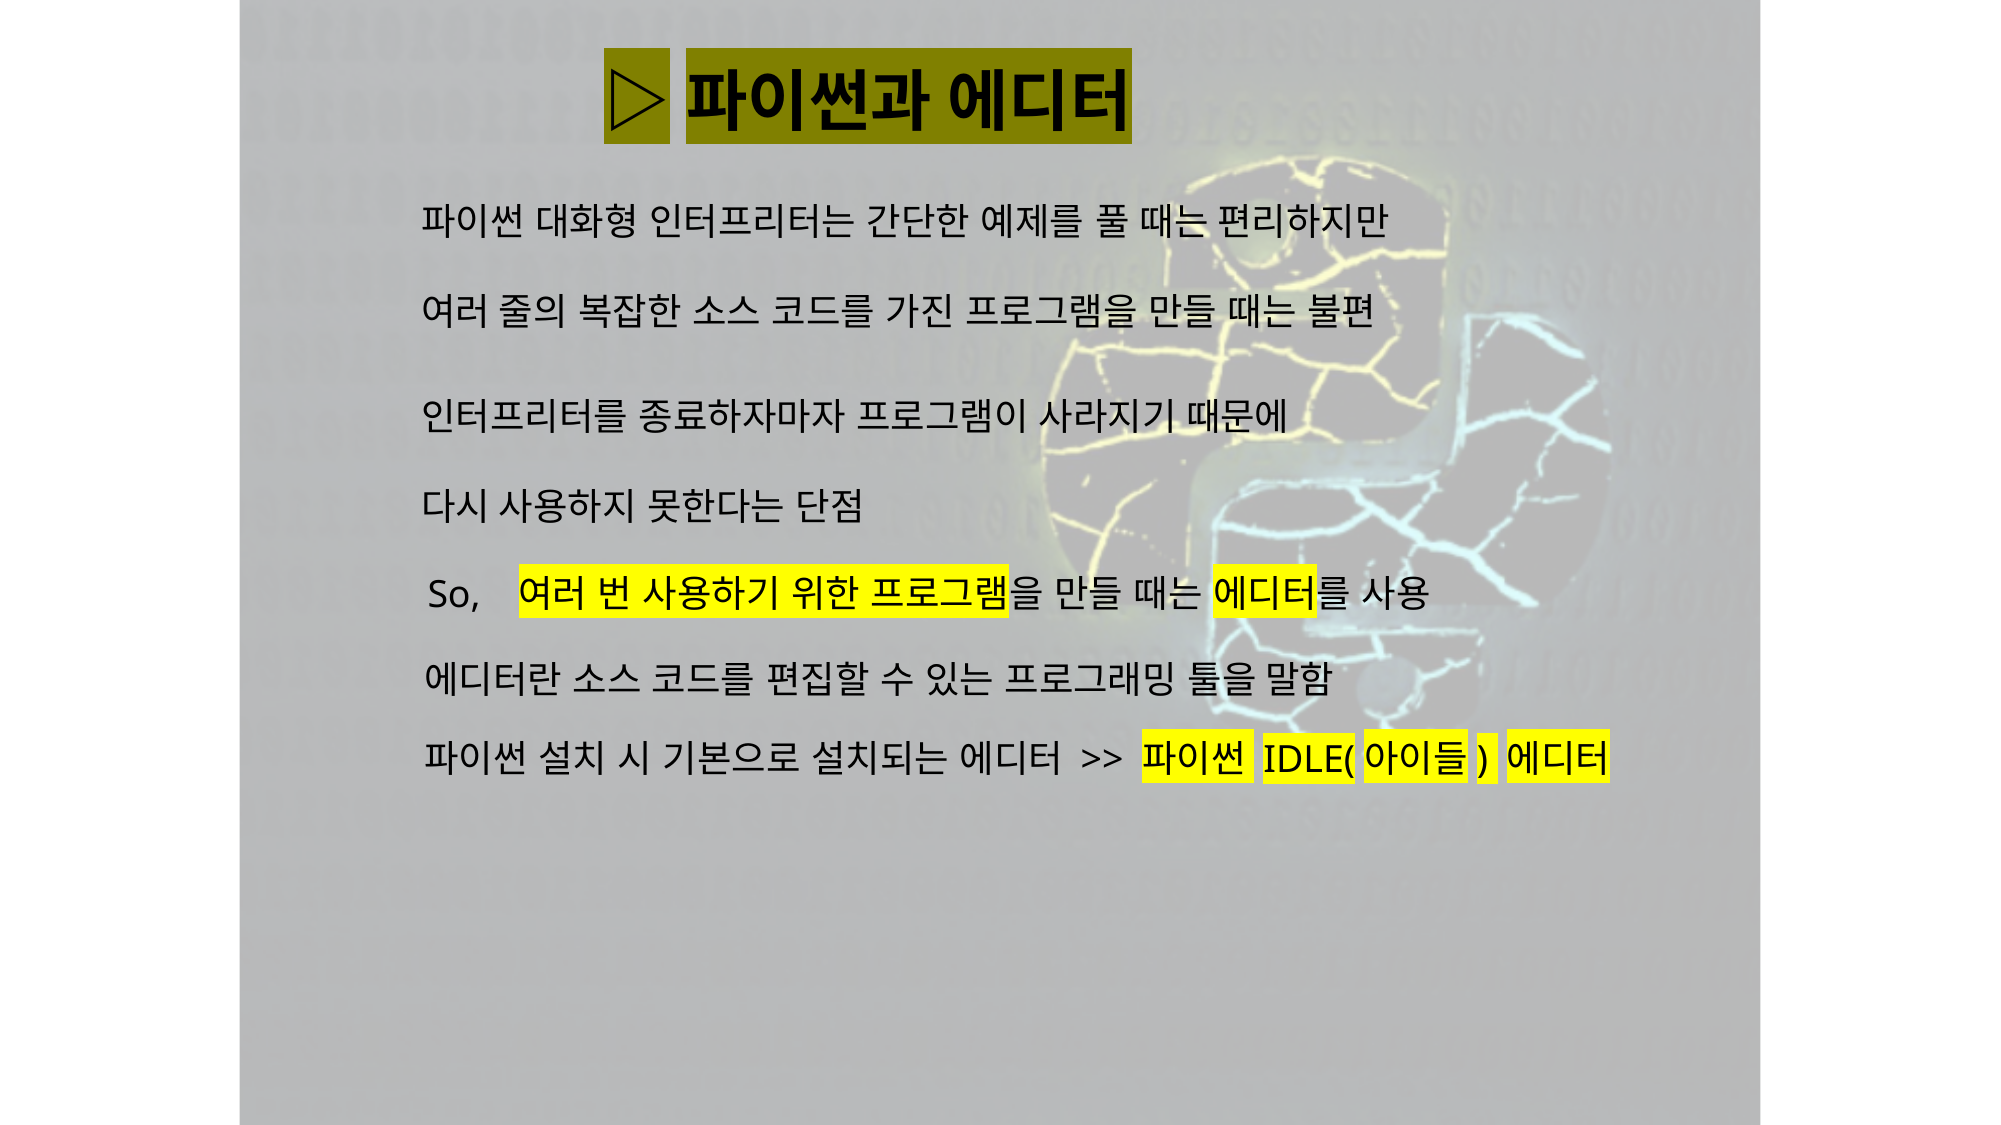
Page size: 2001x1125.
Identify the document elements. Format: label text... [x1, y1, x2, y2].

text_box [57, 0, 1919, 1125]
text_box 여러 번 사용하기 위한 프로그램을 만들 때는 에디터를 사용 [503, 562, 1505, 624]
text_box 에디터란 소스 코드를 편집할 수 있는 프로그래밍 툴을 말함 [409, 648, 1410, 710]
text_box 인터프리터를 종료하자마자 프로그램이 사라지기 때문에 다시 사용하지 못한다는 단점 [406, 385, 1407, 538]
text_box 파이썬 대화형 인터프리터는 간단한 예제를 풀 때는 편리하지만 여러 줄의 복잡한 소스 코드를 가진 프로그램을 만들 때는 불편 [406, 190, 1717, 343]
text_box ▷파이썬과 에디터 [588, 50, 1310, 147]
text_box 파이썬 설치 시 기본으로 설치되는 에디터 >> 파이썬 IDLE(아이들) 에디터 [409, 727, 1761, 789]
text_box So, [412, 562, 503, 624]
